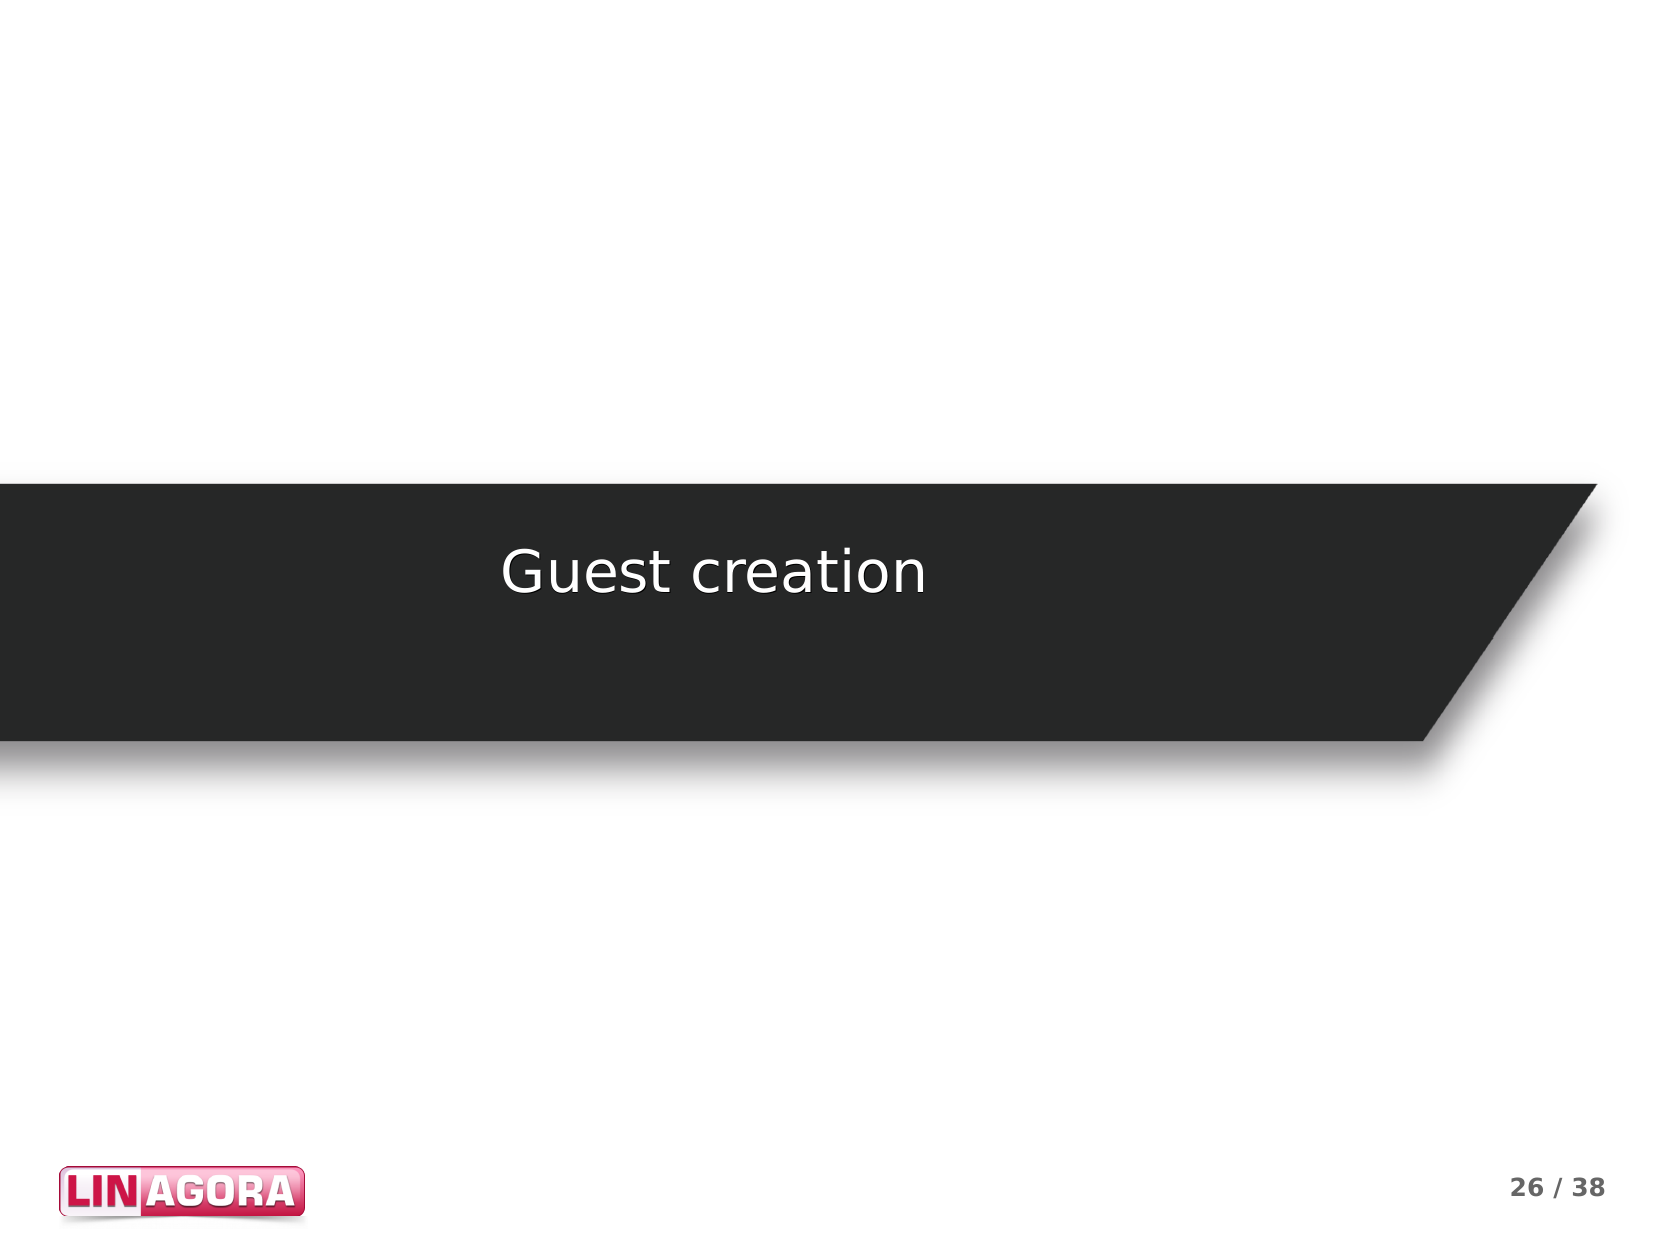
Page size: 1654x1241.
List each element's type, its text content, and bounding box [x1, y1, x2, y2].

picture [59, 1166, 308, 1229]
title Guest creation [82, 460, 1347, 686]
